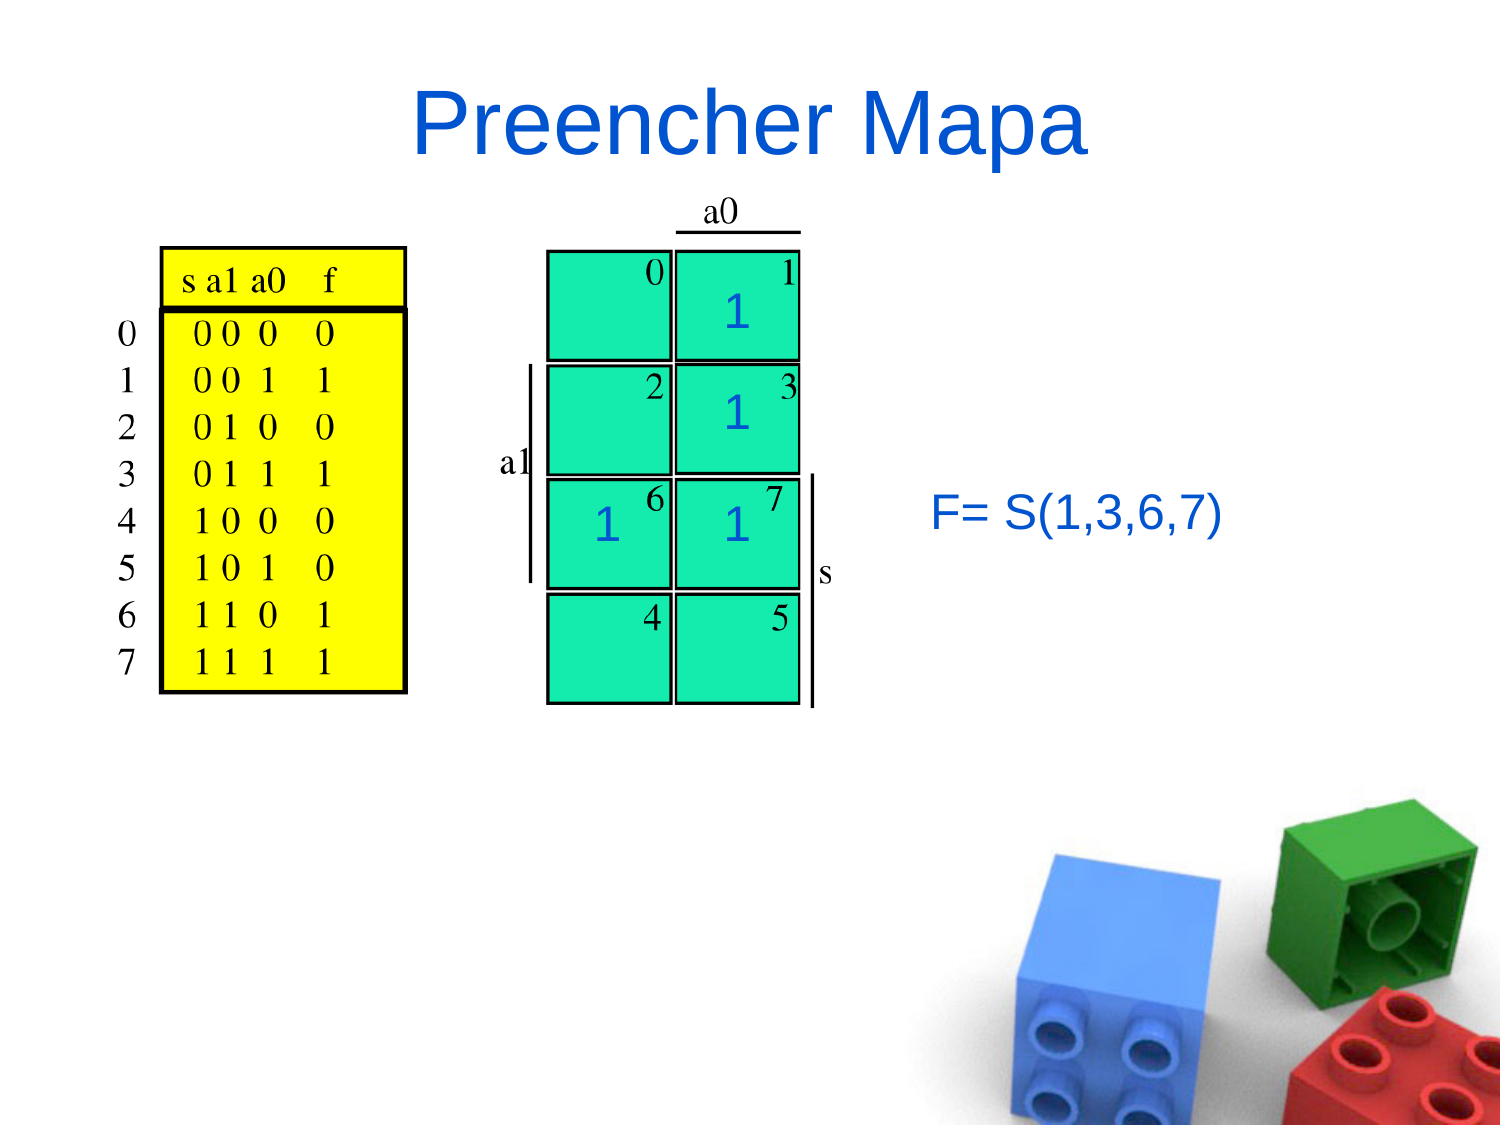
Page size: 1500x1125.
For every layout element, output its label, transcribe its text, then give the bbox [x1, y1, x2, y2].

picture [118, 187, 1500, 1125]
text_box 1 [578, 484, 637, 560]
text_box 1 [708, 271, 767, 347]
text_box 1 [708, 484, 767, 560]
text_box 1 [708, 372, 767, 447]
text_box F= S(1,3,6,7) [915, 472, 1239, 548]
title Preencher Mapa [112, 4, 1388, 241]
